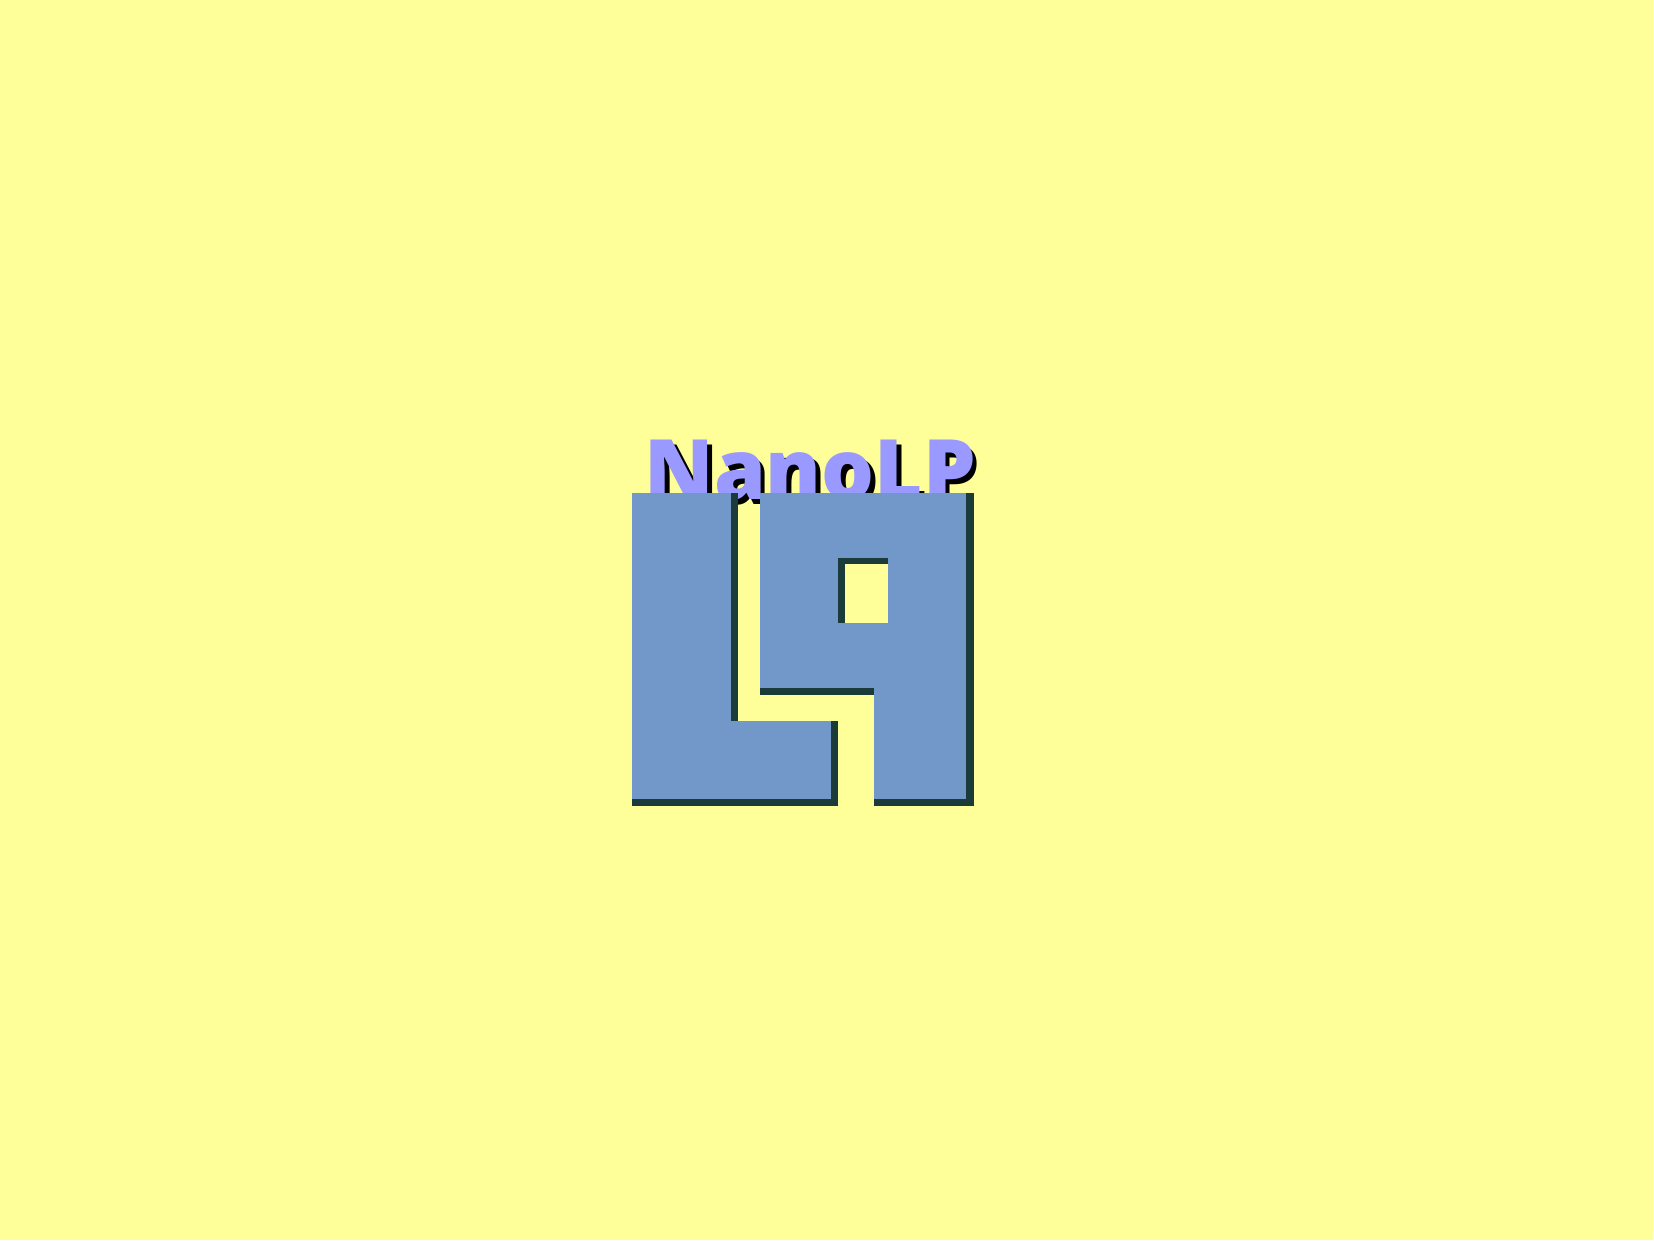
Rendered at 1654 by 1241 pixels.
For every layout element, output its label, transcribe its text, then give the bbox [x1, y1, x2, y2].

list NanoLP [82, 290, 1538, 1010]
picture [632, 493, 974, 806]
